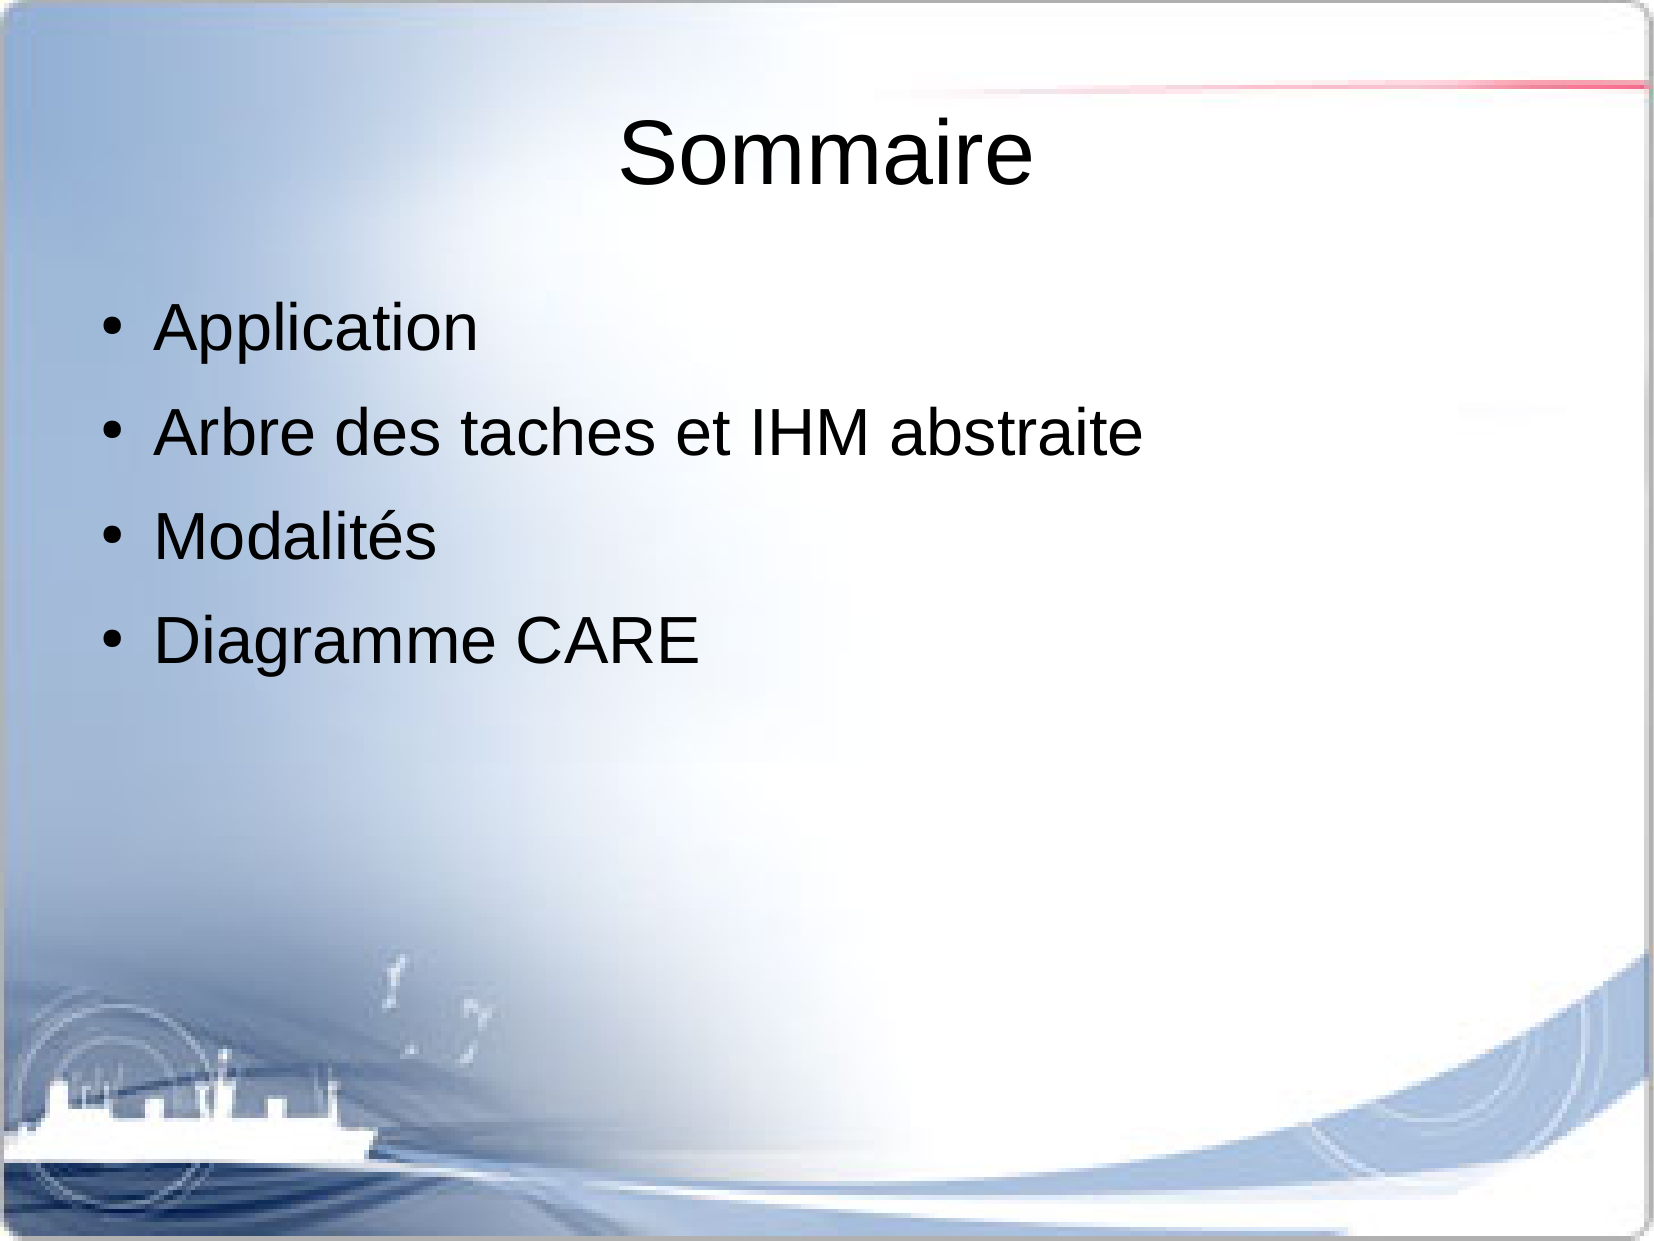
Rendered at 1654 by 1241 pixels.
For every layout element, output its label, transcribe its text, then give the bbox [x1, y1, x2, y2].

picture [0, 0, 1654, 1241]
title Sommaire [82, 49, 1571, 257]
list Application Arbre des taches et IHM abstraite Modalités Diagramme CARE [82, 290, 1538, 1010]
